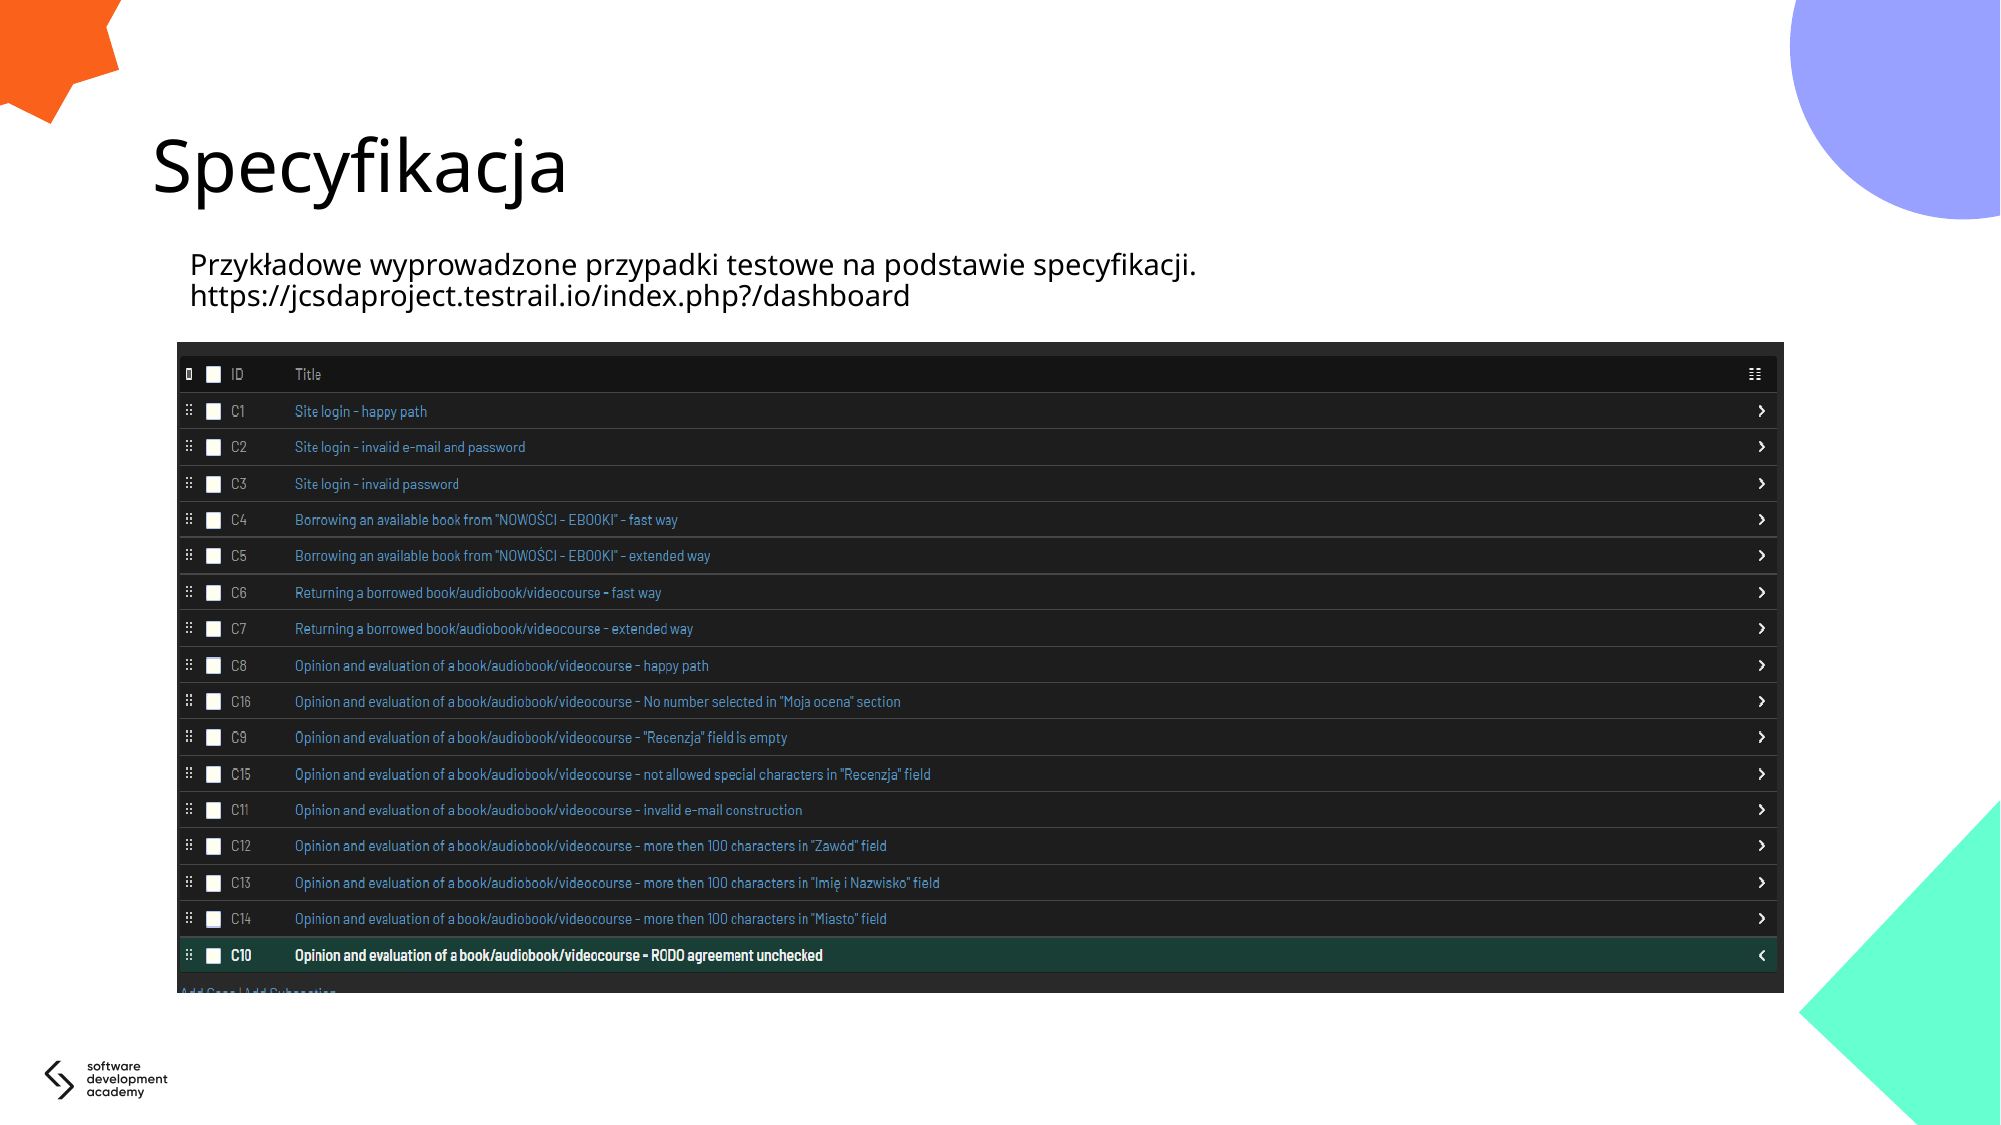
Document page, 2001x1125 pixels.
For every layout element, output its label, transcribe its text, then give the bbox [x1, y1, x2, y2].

list Przykładowe wyprowadzone przypadki testowe na podstawie specyfikacji. https://jcsdaproject.testrail.io/index.php?/dashboard [137, 242, 1771, 957]
title Specyfikacja [137, 59, 1771, 242]
picture [177, 342, 1784, 993]
picture [19, 1035, 193, 1125]
